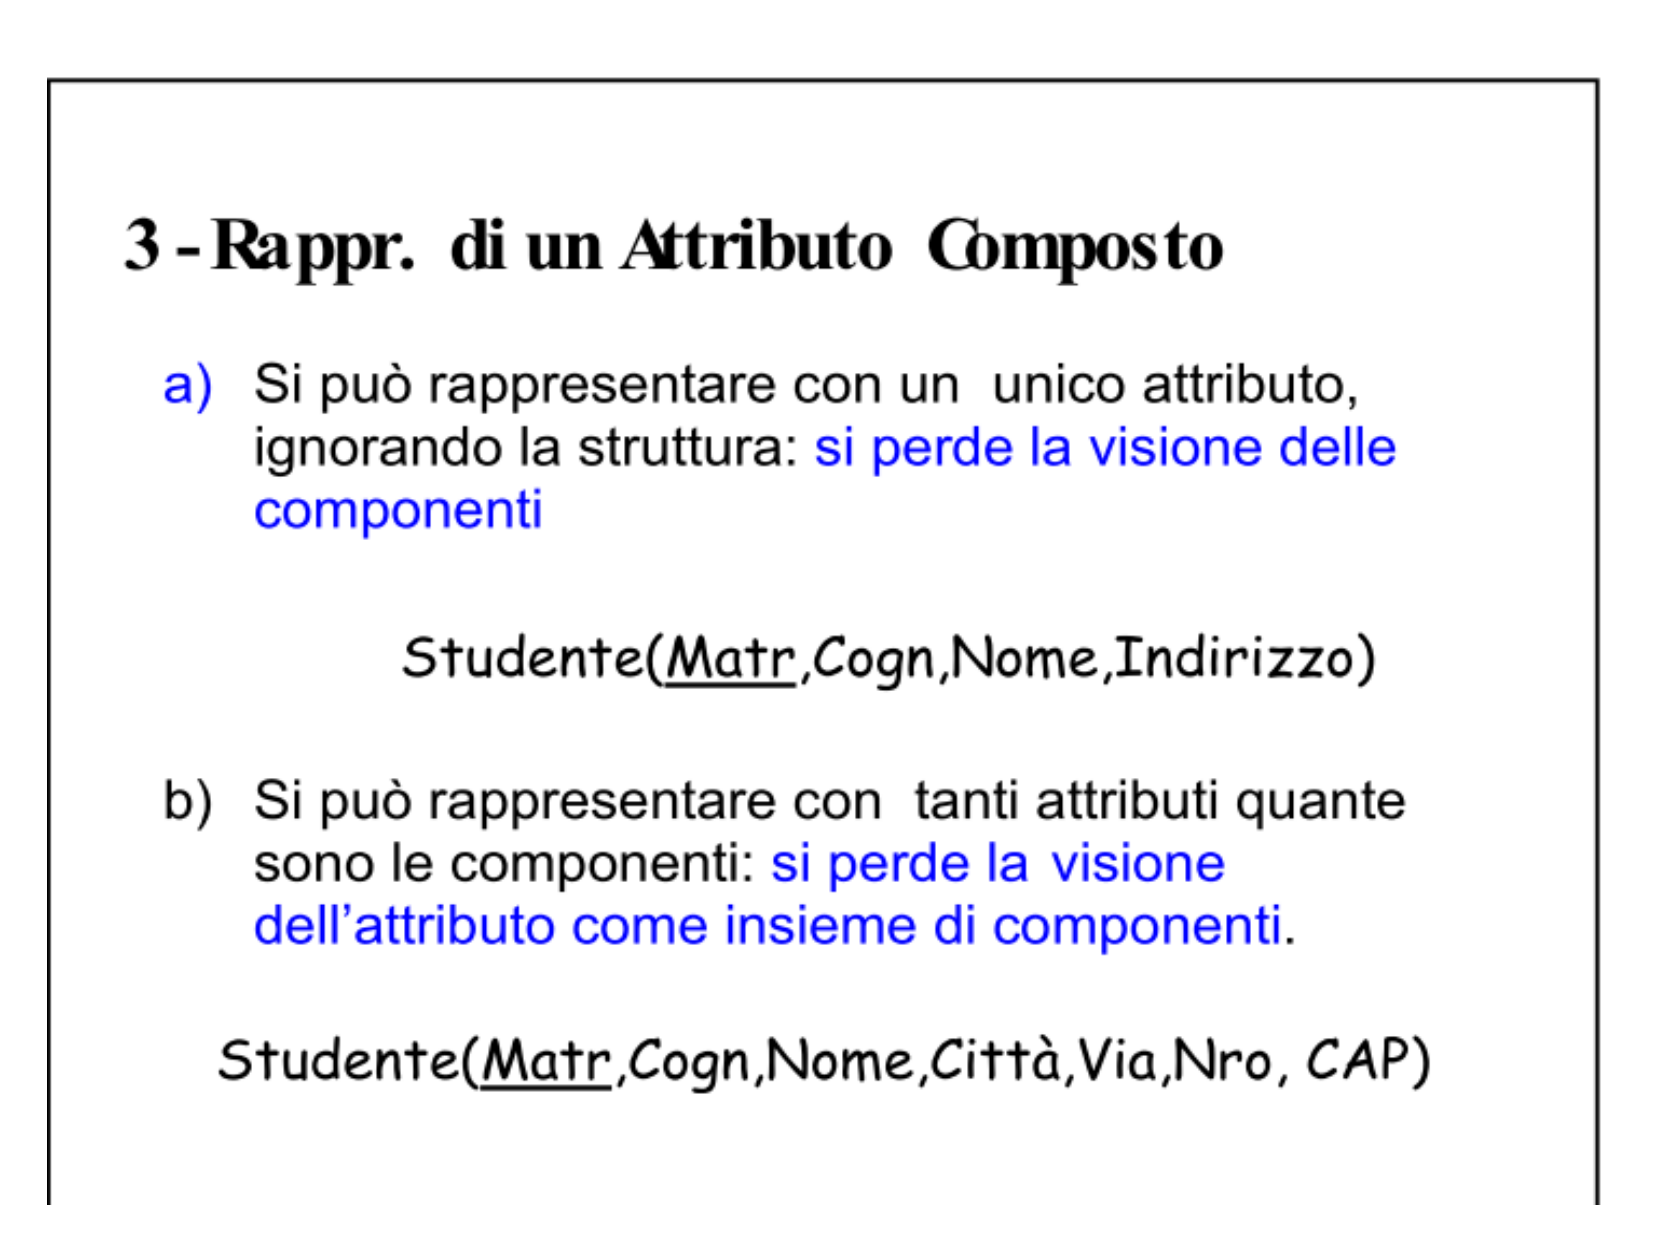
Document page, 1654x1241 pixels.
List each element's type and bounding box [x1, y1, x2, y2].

picture [47, 70, 1607, 1205]
